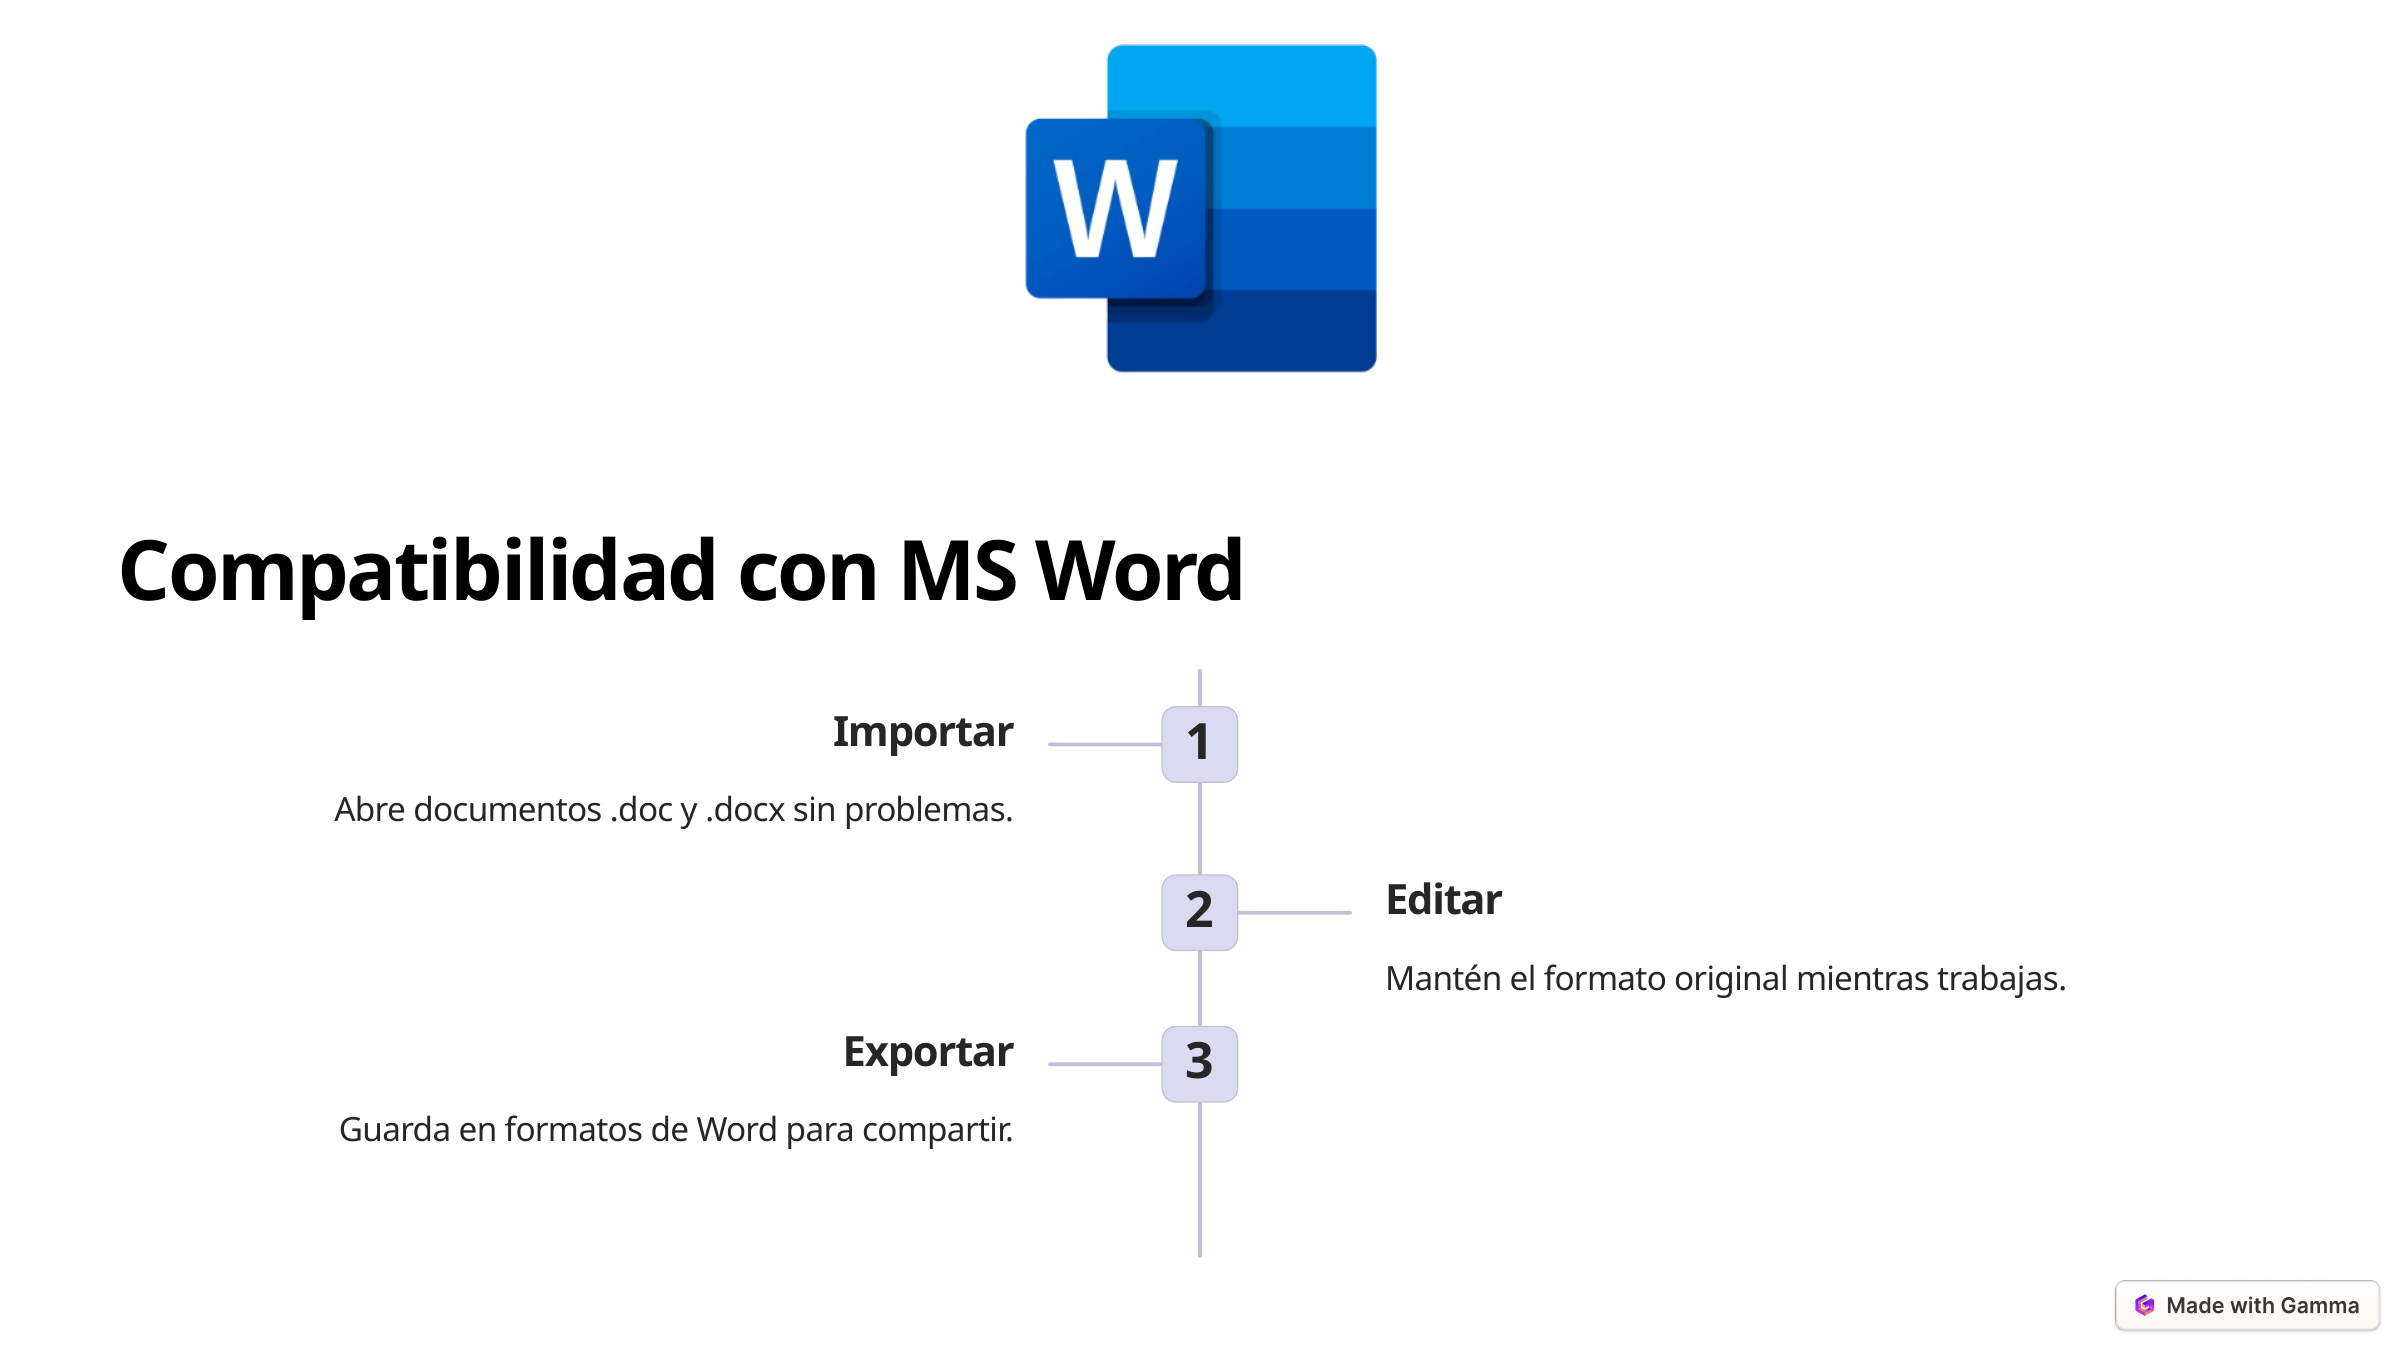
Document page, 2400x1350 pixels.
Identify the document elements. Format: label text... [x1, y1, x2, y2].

text_box Mantén el formato original mientras trabajas. [1385, 943, 2283, 998]
text_box 1 [1189, 719, 1211, 770]
text_box Editar [1385, 870, 1806, 924]
text_box Importar [594, 702, 1015, 755]
text_box Guarda en formatos de Word para compartir. [117, 1095, 1015, 1149]
picture [2106, 1271, 2389, 1339]
text_box [1048, 668, 1352, 1258]
text_box Exportar [594, 1022, 1015, 1075]
text_box Compatibilidad con MS Word [117, 513, 1242, 619]
text_box 3 [1184, 1039, 1216, 1090]
text_box Abre documentos .doc y .docx sin problemas. [117, 775, 1015, 830]
text_box 2 [1184, 887, 1216, 939]
picture [900, 41, 1500, 379]
